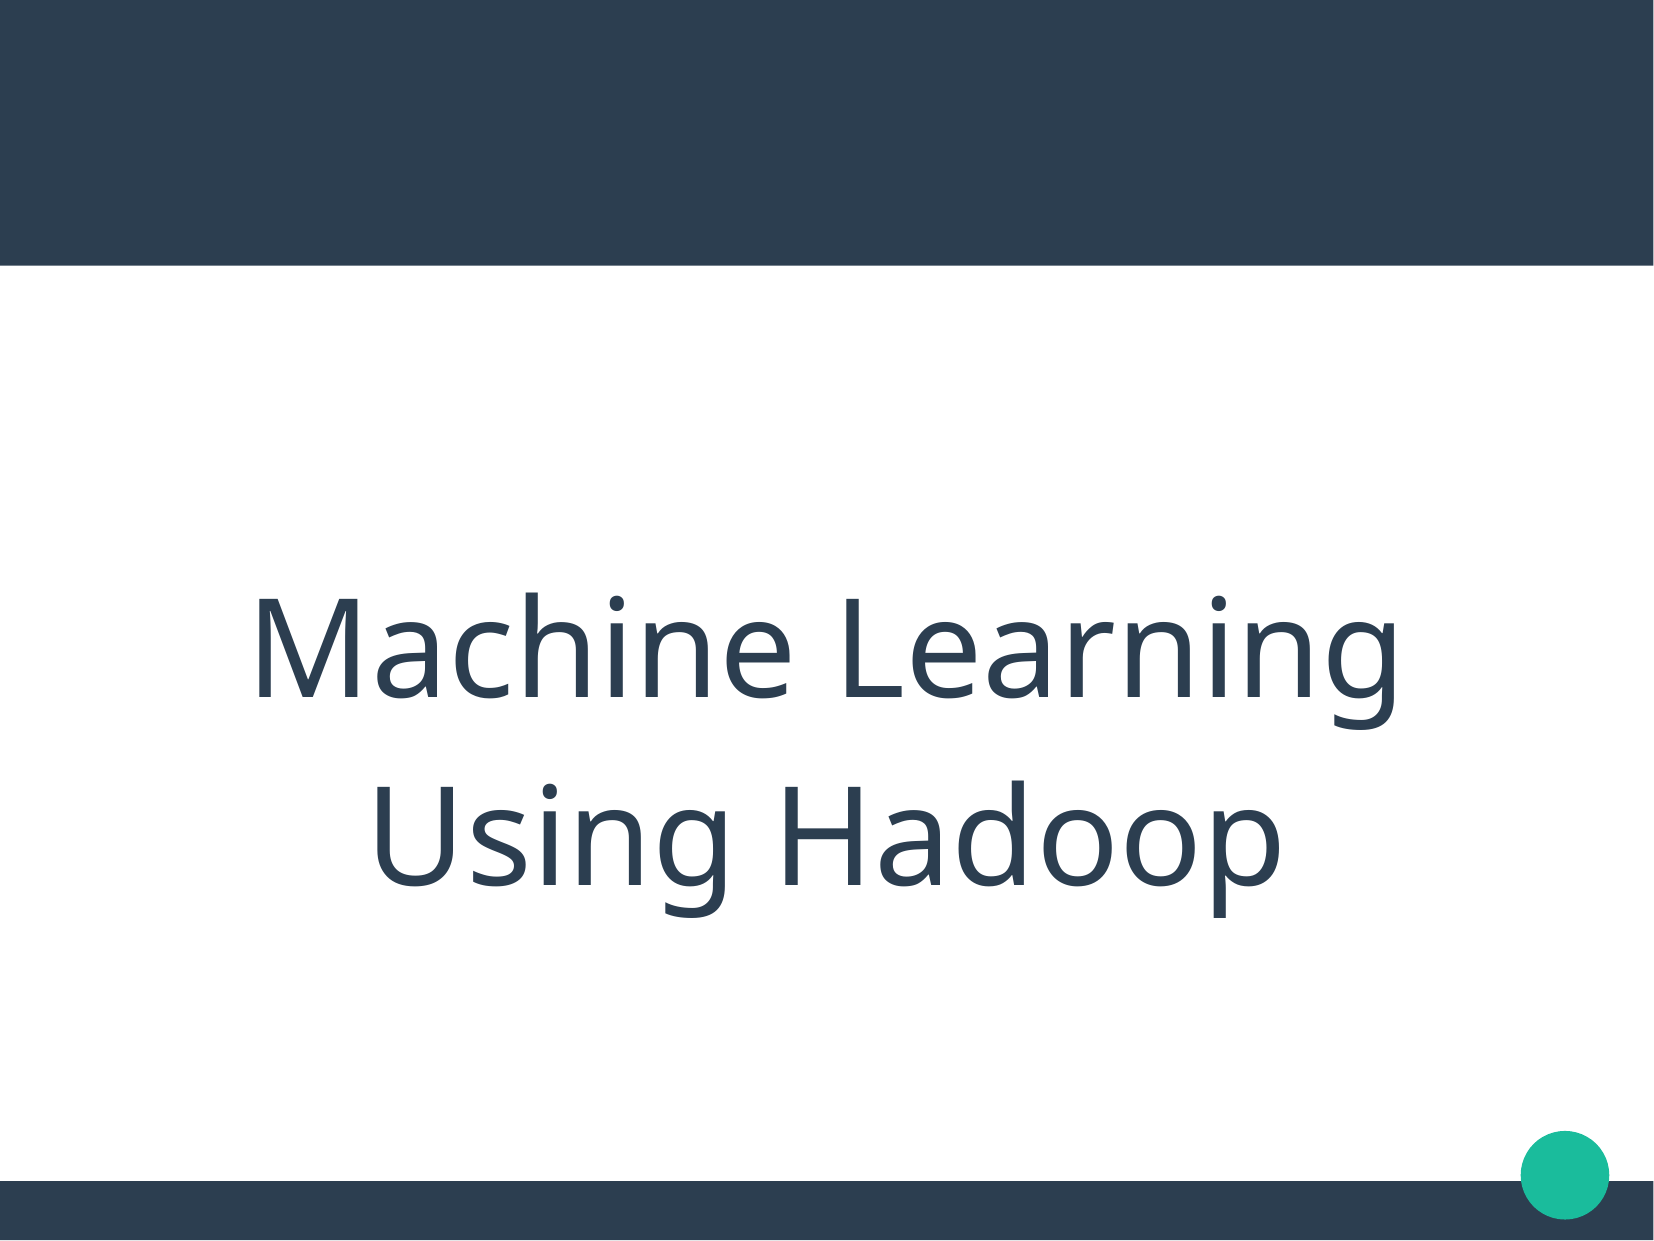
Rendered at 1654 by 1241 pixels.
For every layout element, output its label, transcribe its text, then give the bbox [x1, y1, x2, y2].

subtitle Machine Learning Using Hadoop [59, 324, 1595, 1152]
